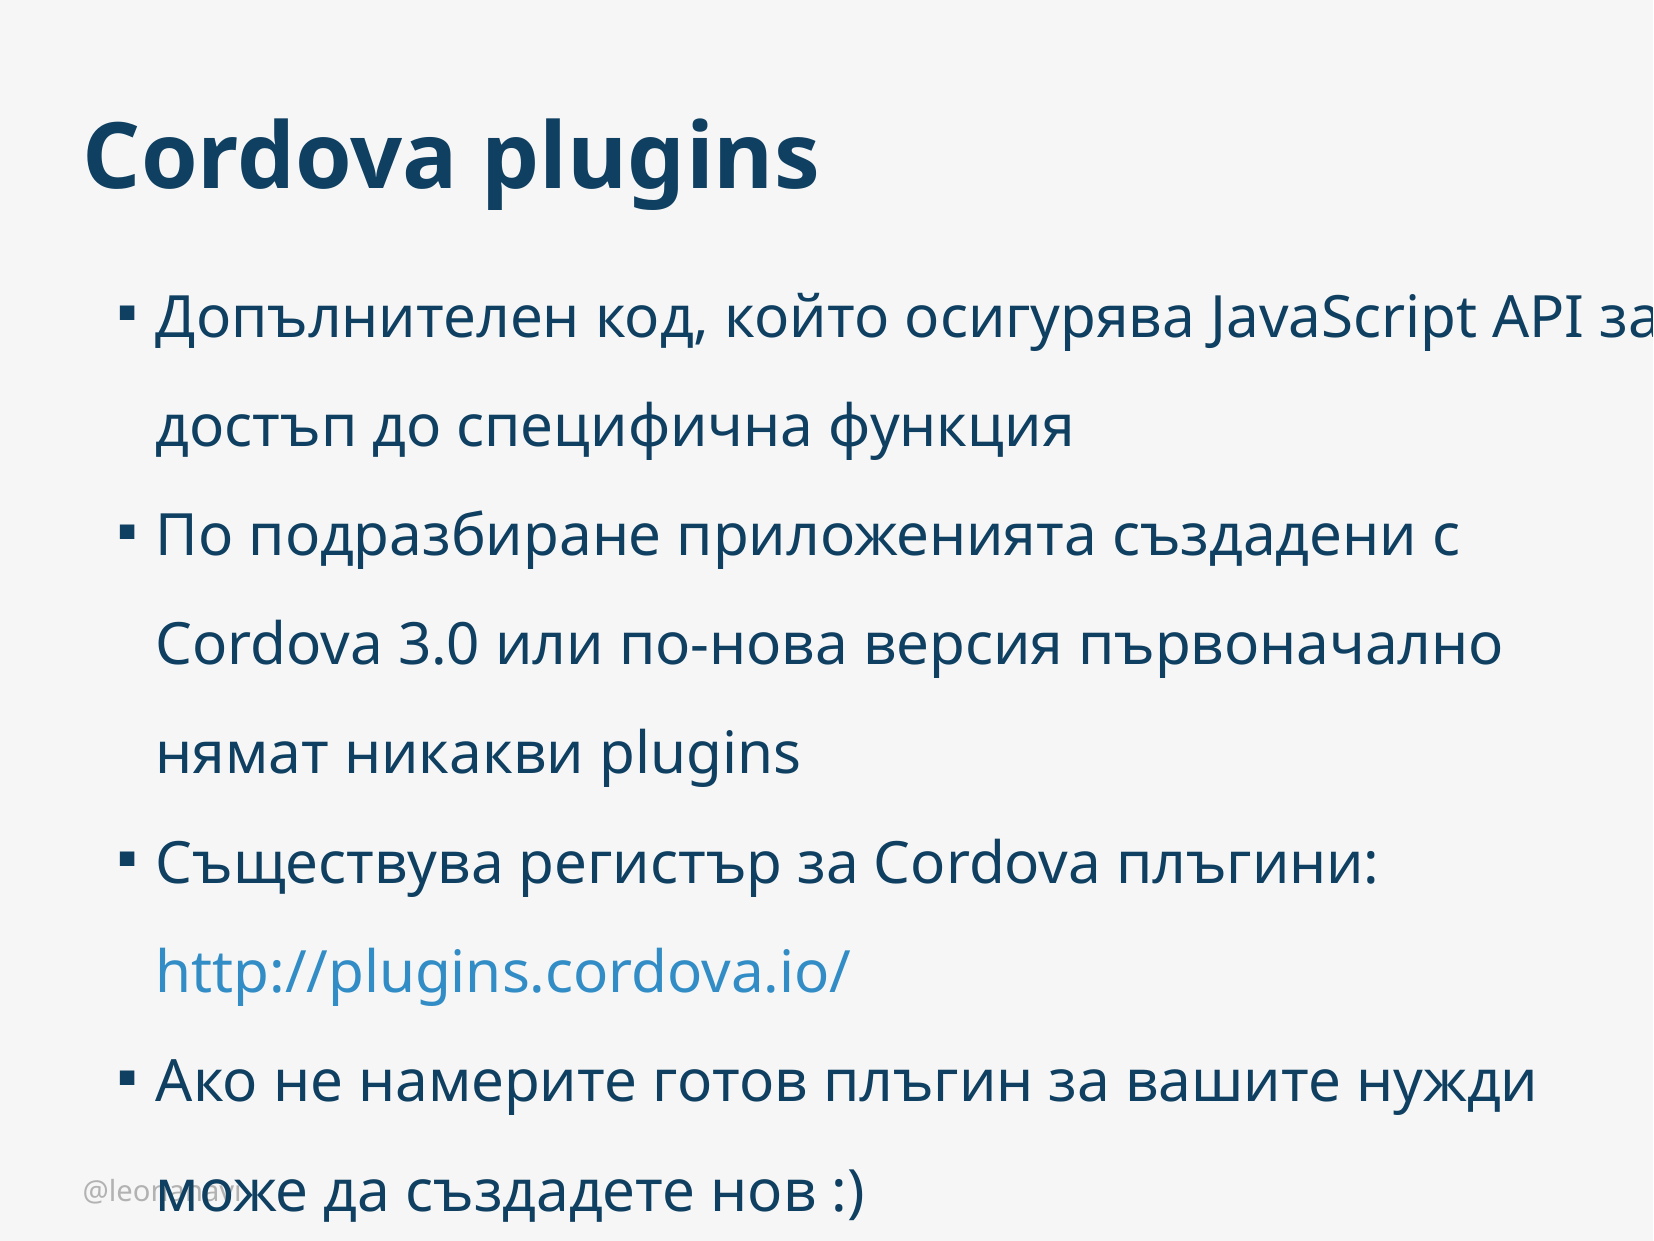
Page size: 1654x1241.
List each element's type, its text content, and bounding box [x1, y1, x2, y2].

title Cordova plugins [82, 49, 1571, 257]
text_box Допълнителен код, който осигурява JavaScript API за достъп до специфична функция По подразбиране приложенията създадени с Cordova 3.0 или по-нова версия първоначално нямат никакви plugins Съществува регистър за Cordova плъгини: http://plugins.cordova.io/ Ако не намерите готов плъгин за вашите нужди може да създадете нов :) [105, 267, 1621, 1241]
